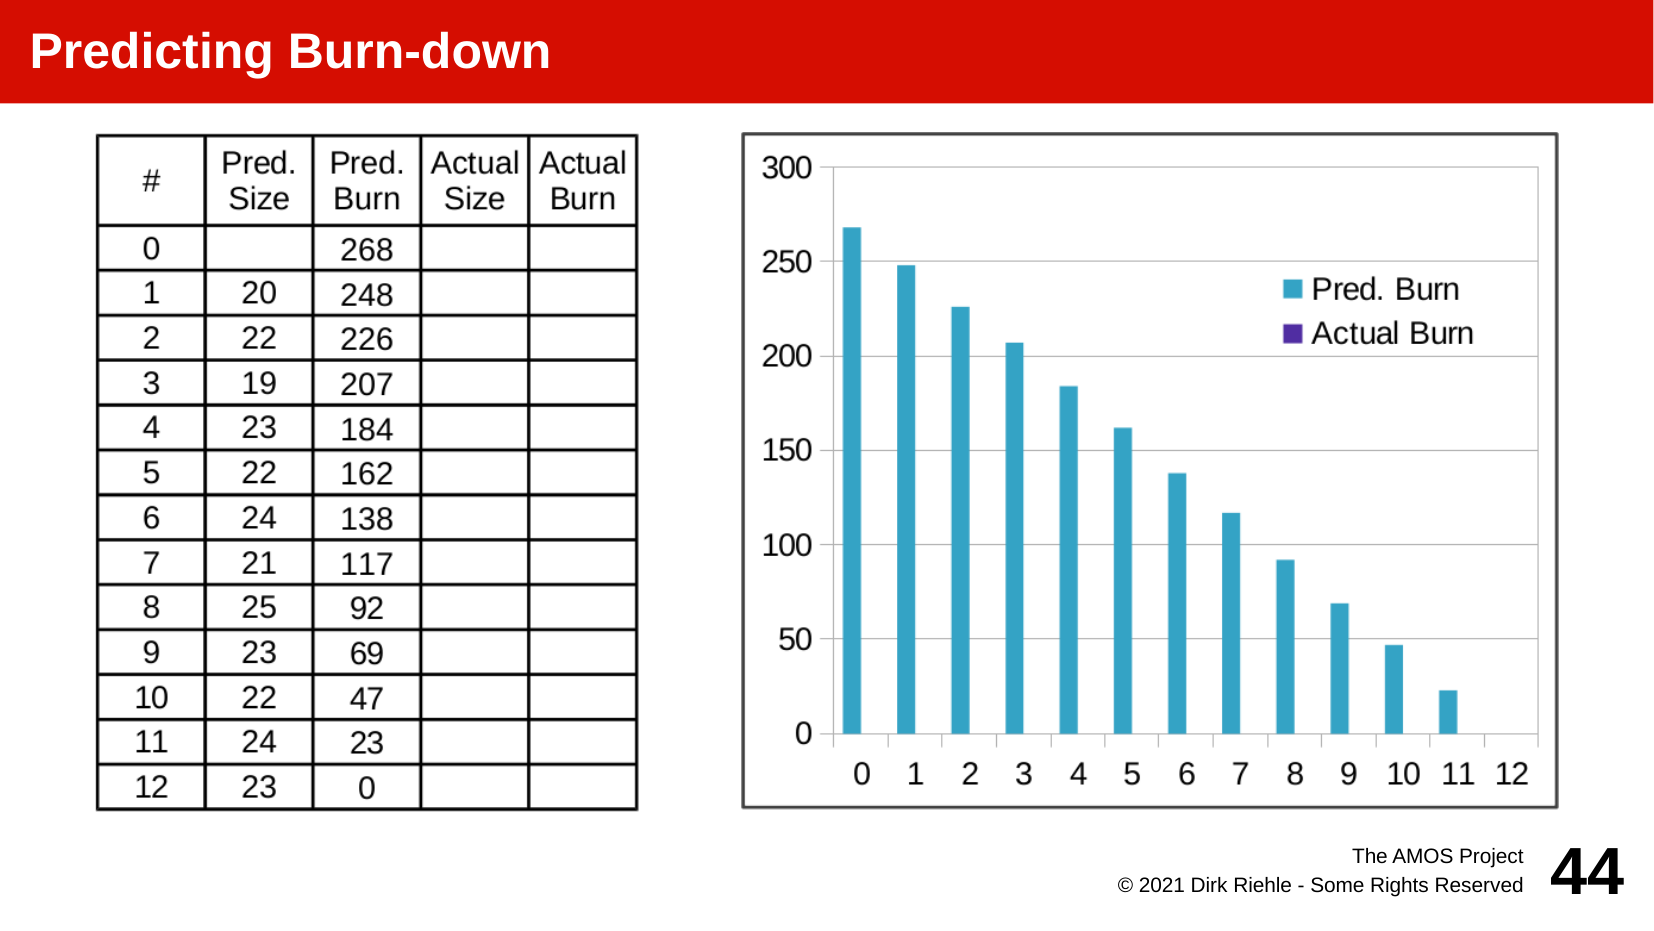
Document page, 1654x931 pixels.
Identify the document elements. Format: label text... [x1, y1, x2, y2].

picture [95, 132, 1559, 813]
title Predicting Burn-down [0, 0, 1654, 104]
